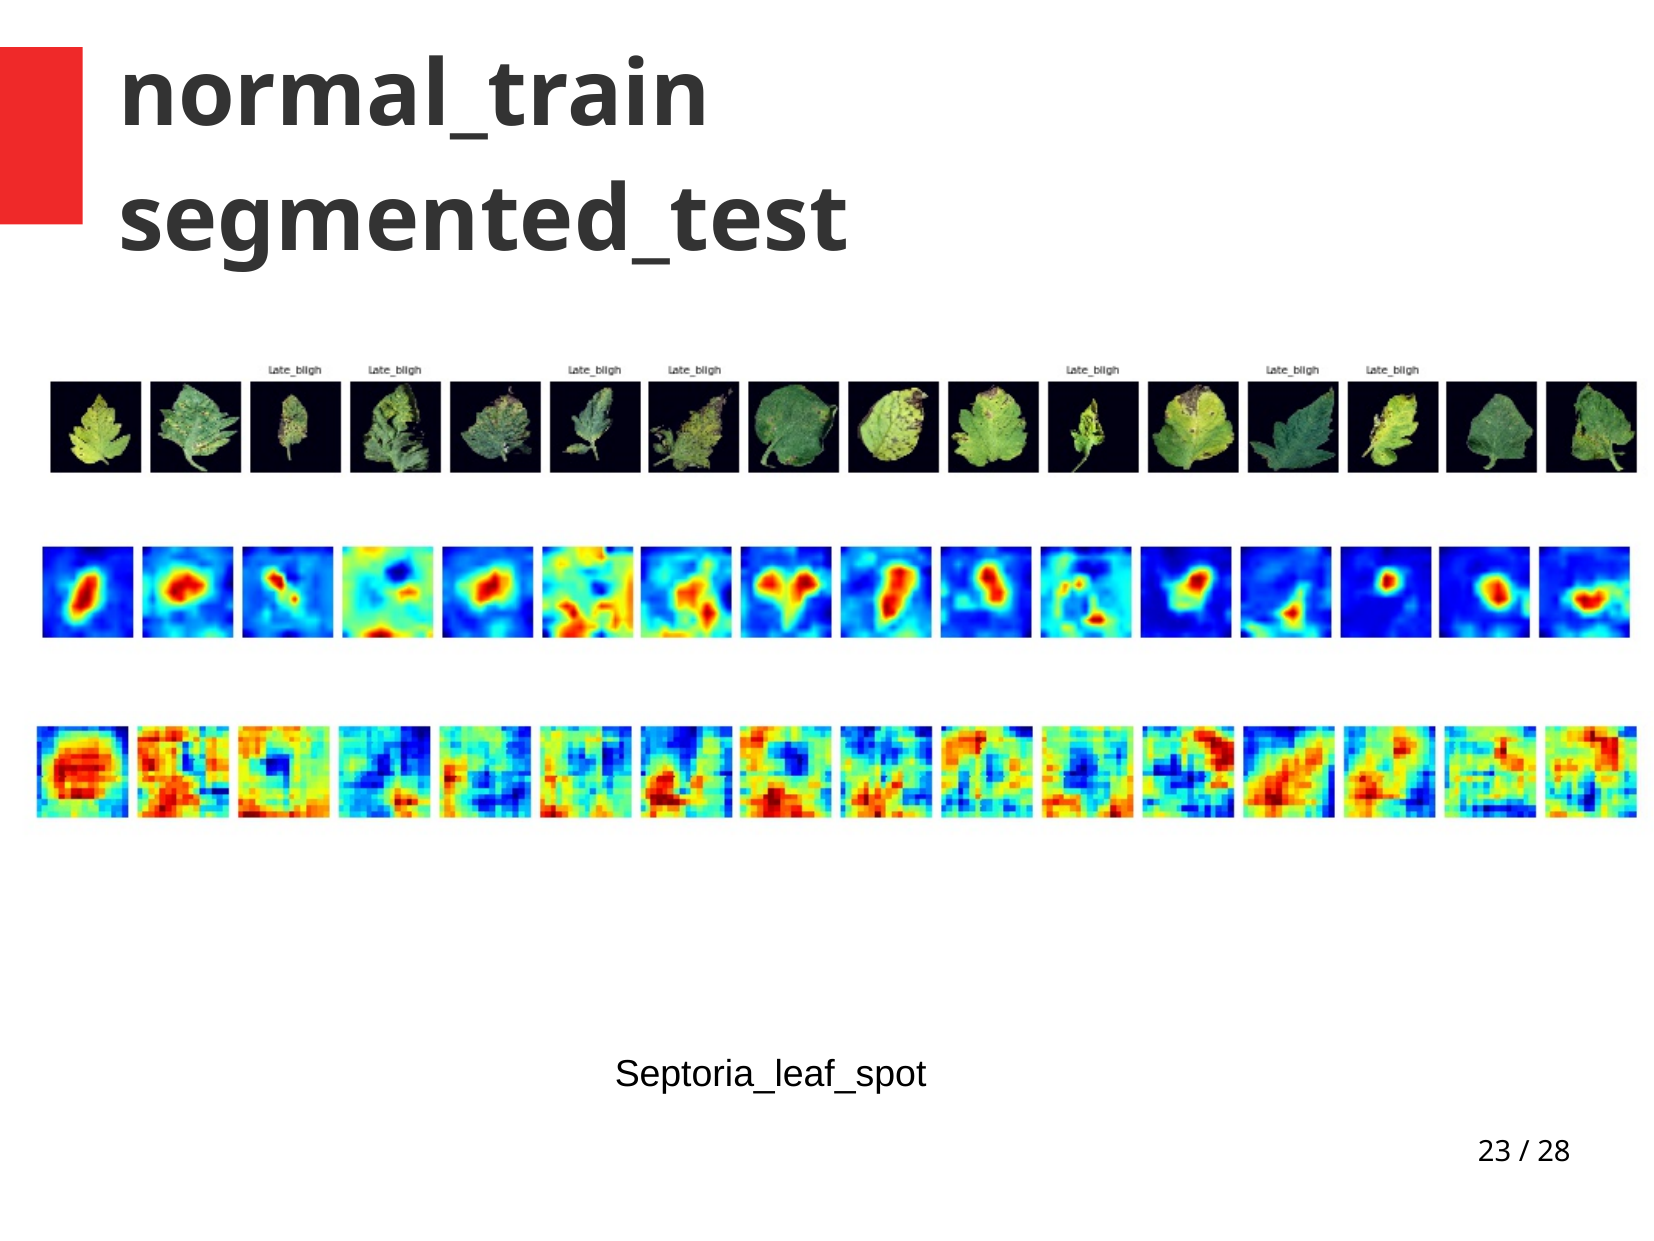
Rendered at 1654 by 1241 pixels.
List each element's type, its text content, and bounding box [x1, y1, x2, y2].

picture [0, 530, 1647, 676]
picture [0, 711, 1654, 856]
title normal_train segmented_test [118, 45, 1571, 260]
picture [0, 354, 1654, 511]
text_box Septoria_leaf_spot [600, 1044, 1033, 1102]
